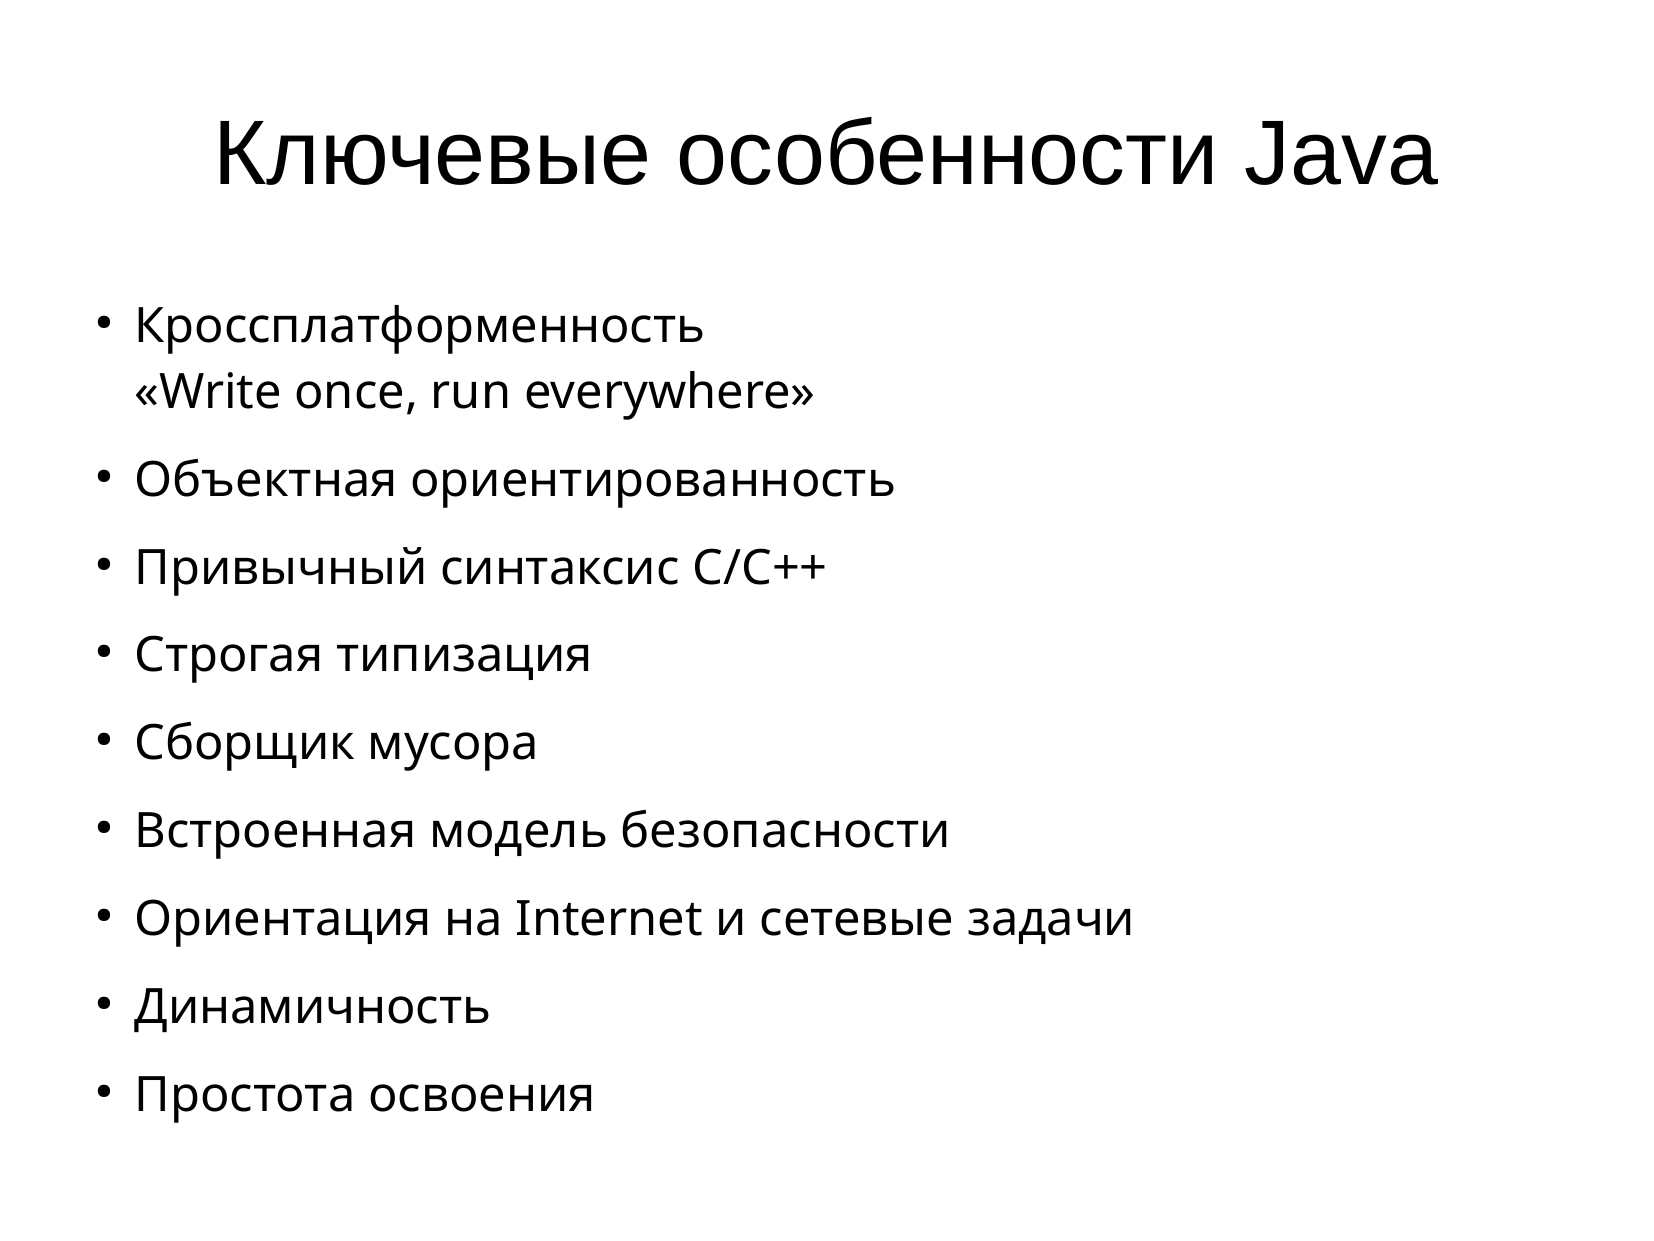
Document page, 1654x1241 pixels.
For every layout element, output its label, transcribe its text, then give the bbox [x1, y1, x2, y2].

list Кроссплатформенность «Write once, run everywhere» Объектная ориентированность Привычный синтаксис C/C++ Строгая типизация Сборщик мусора Встроенная модель безопасности Ориентация на Internet и сетевые задачи Динамичность Простота освоения [82, 290, 1571, 1134]
title Ключевые особенности Java [82, 49, 1571, 257]
